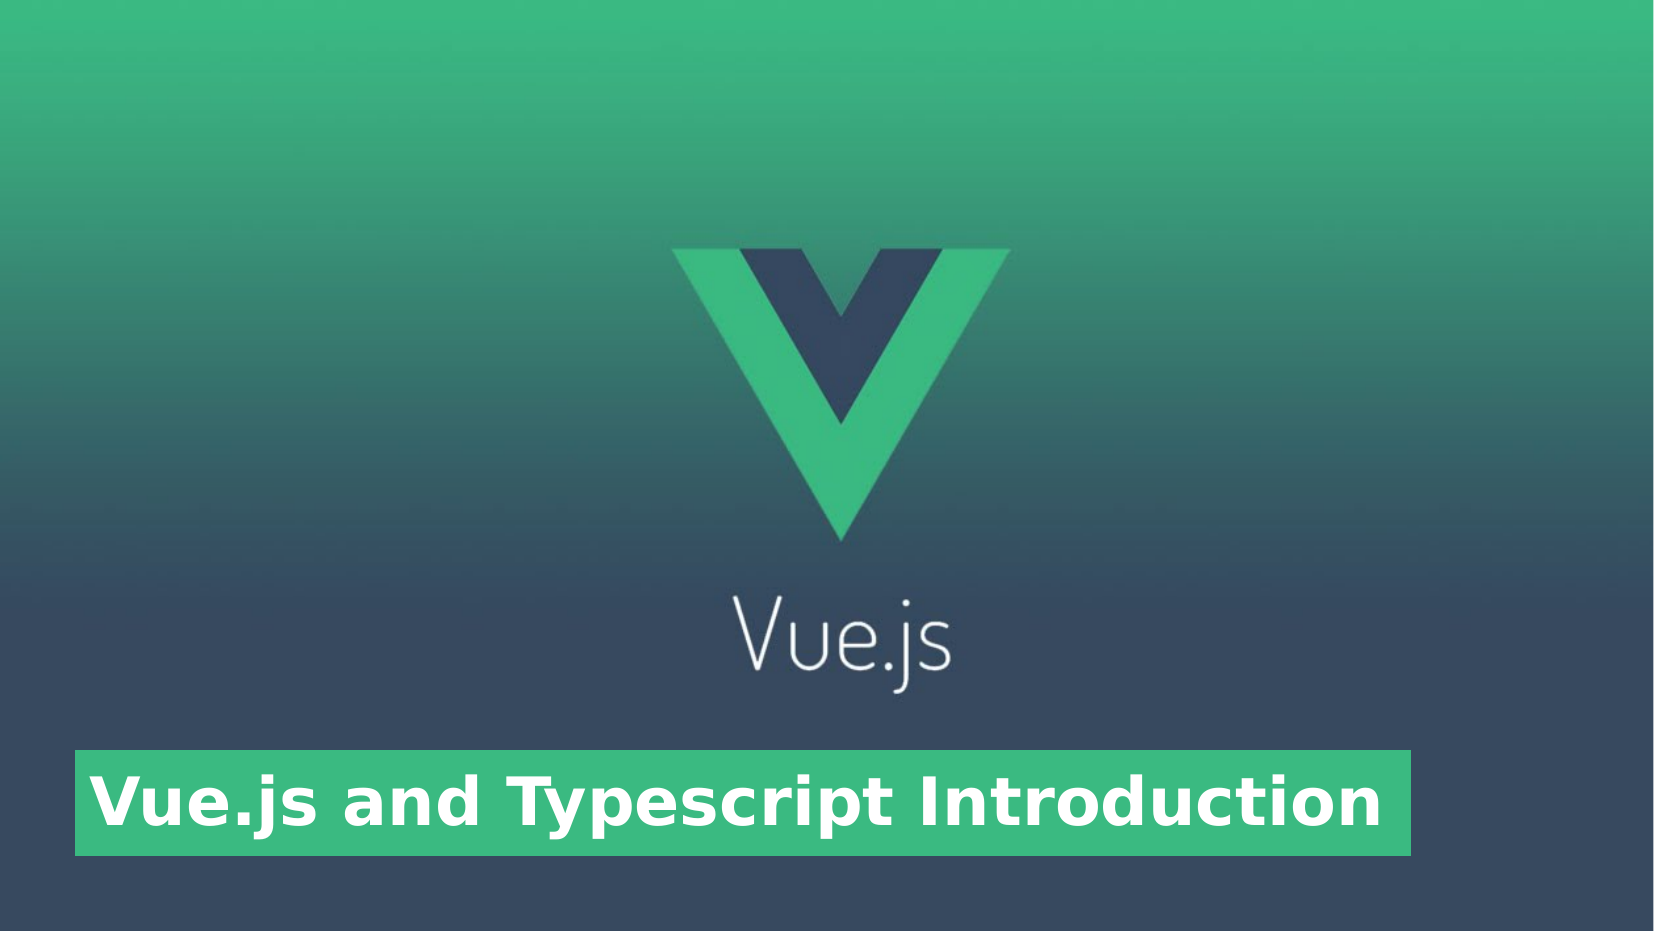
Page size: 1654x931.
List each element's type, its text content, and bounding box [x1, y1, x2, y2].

picture [0, 0, 1654, 931]
text_box Vue.js and Typescript Introduction [75, 750, 1411, 856]
